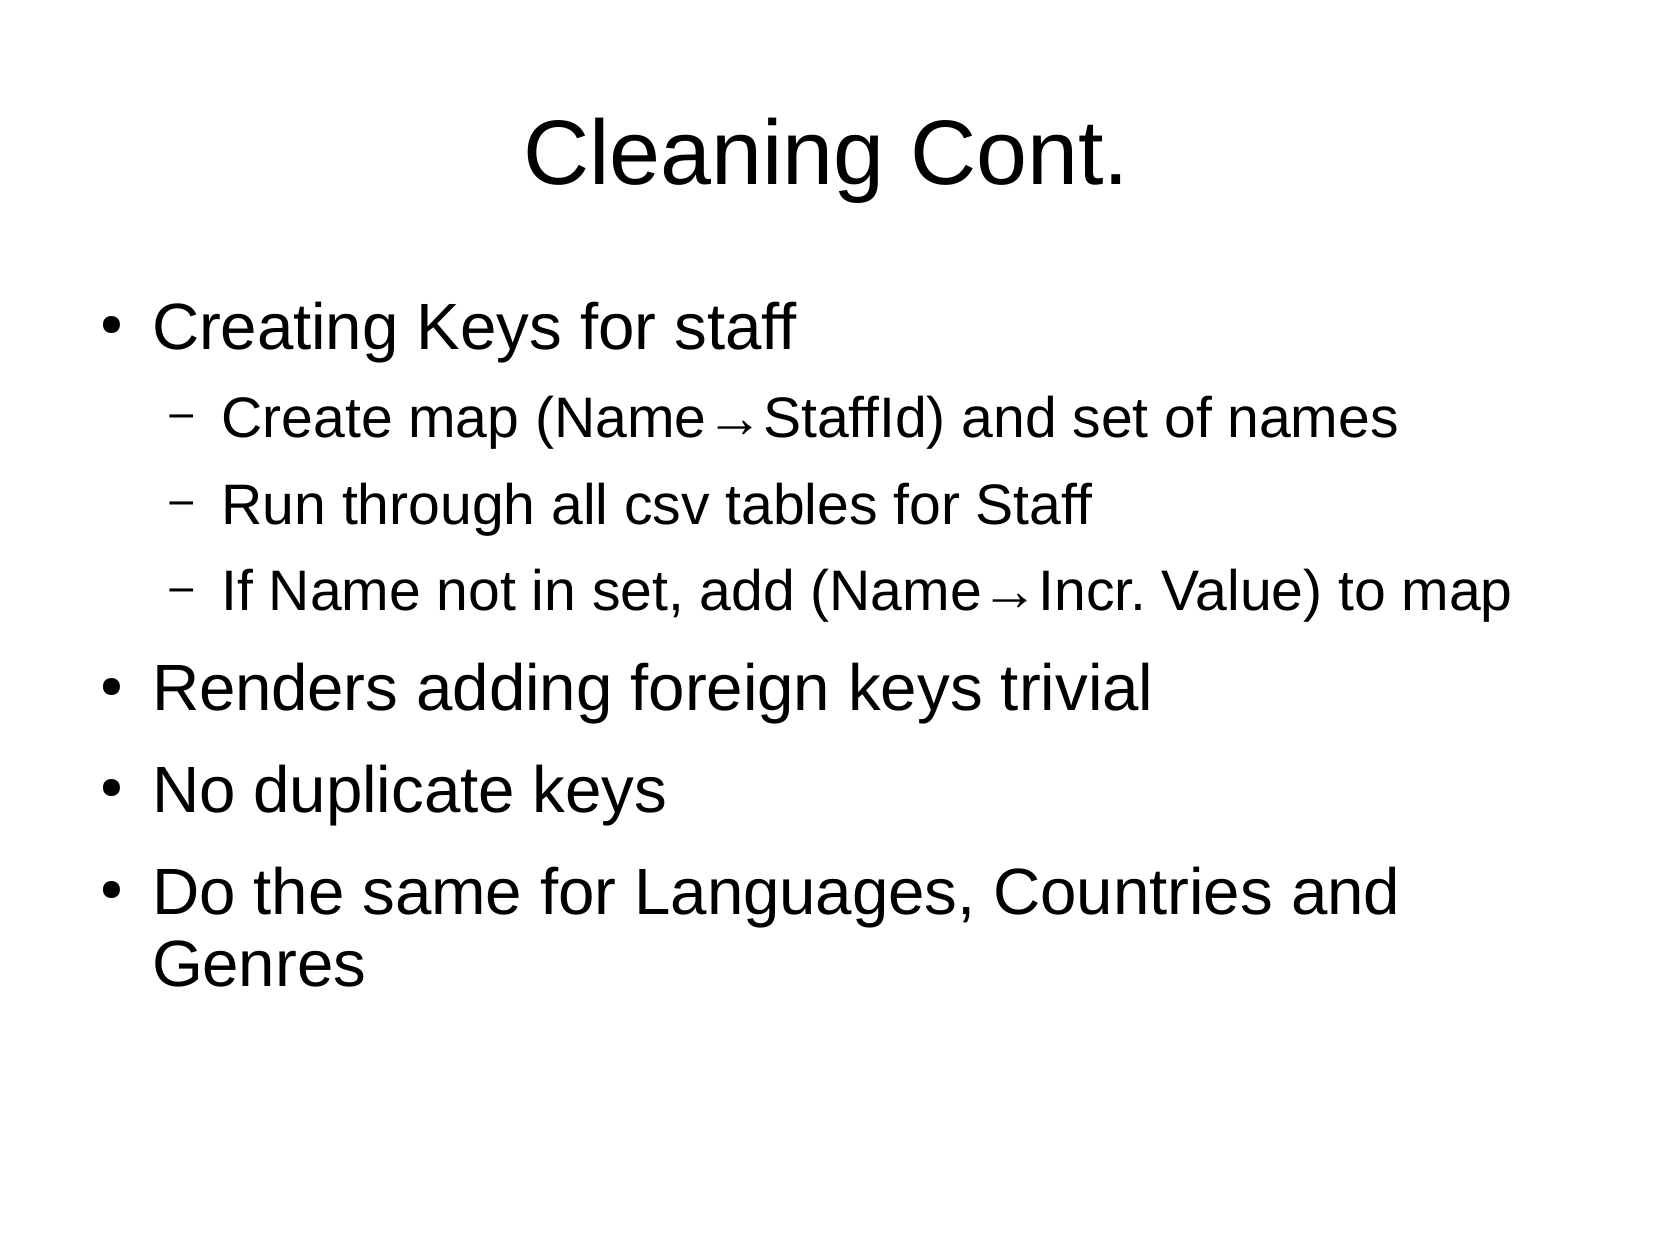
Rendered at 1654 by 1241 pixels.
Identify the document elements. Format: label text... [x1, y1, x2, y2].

title Cleaning Cont. [82, 49, 1571, 257]
list Creating Keys for staff Create map (Name→StaffId) and set of names Run through all csv tables for Staff If Name not in set, add (Name→Incr. Value) to map Renders adding foreign keys trivial No duplicate keys Do the same for Languages, Countries and Genres [82, 290, 1571, 1010]
